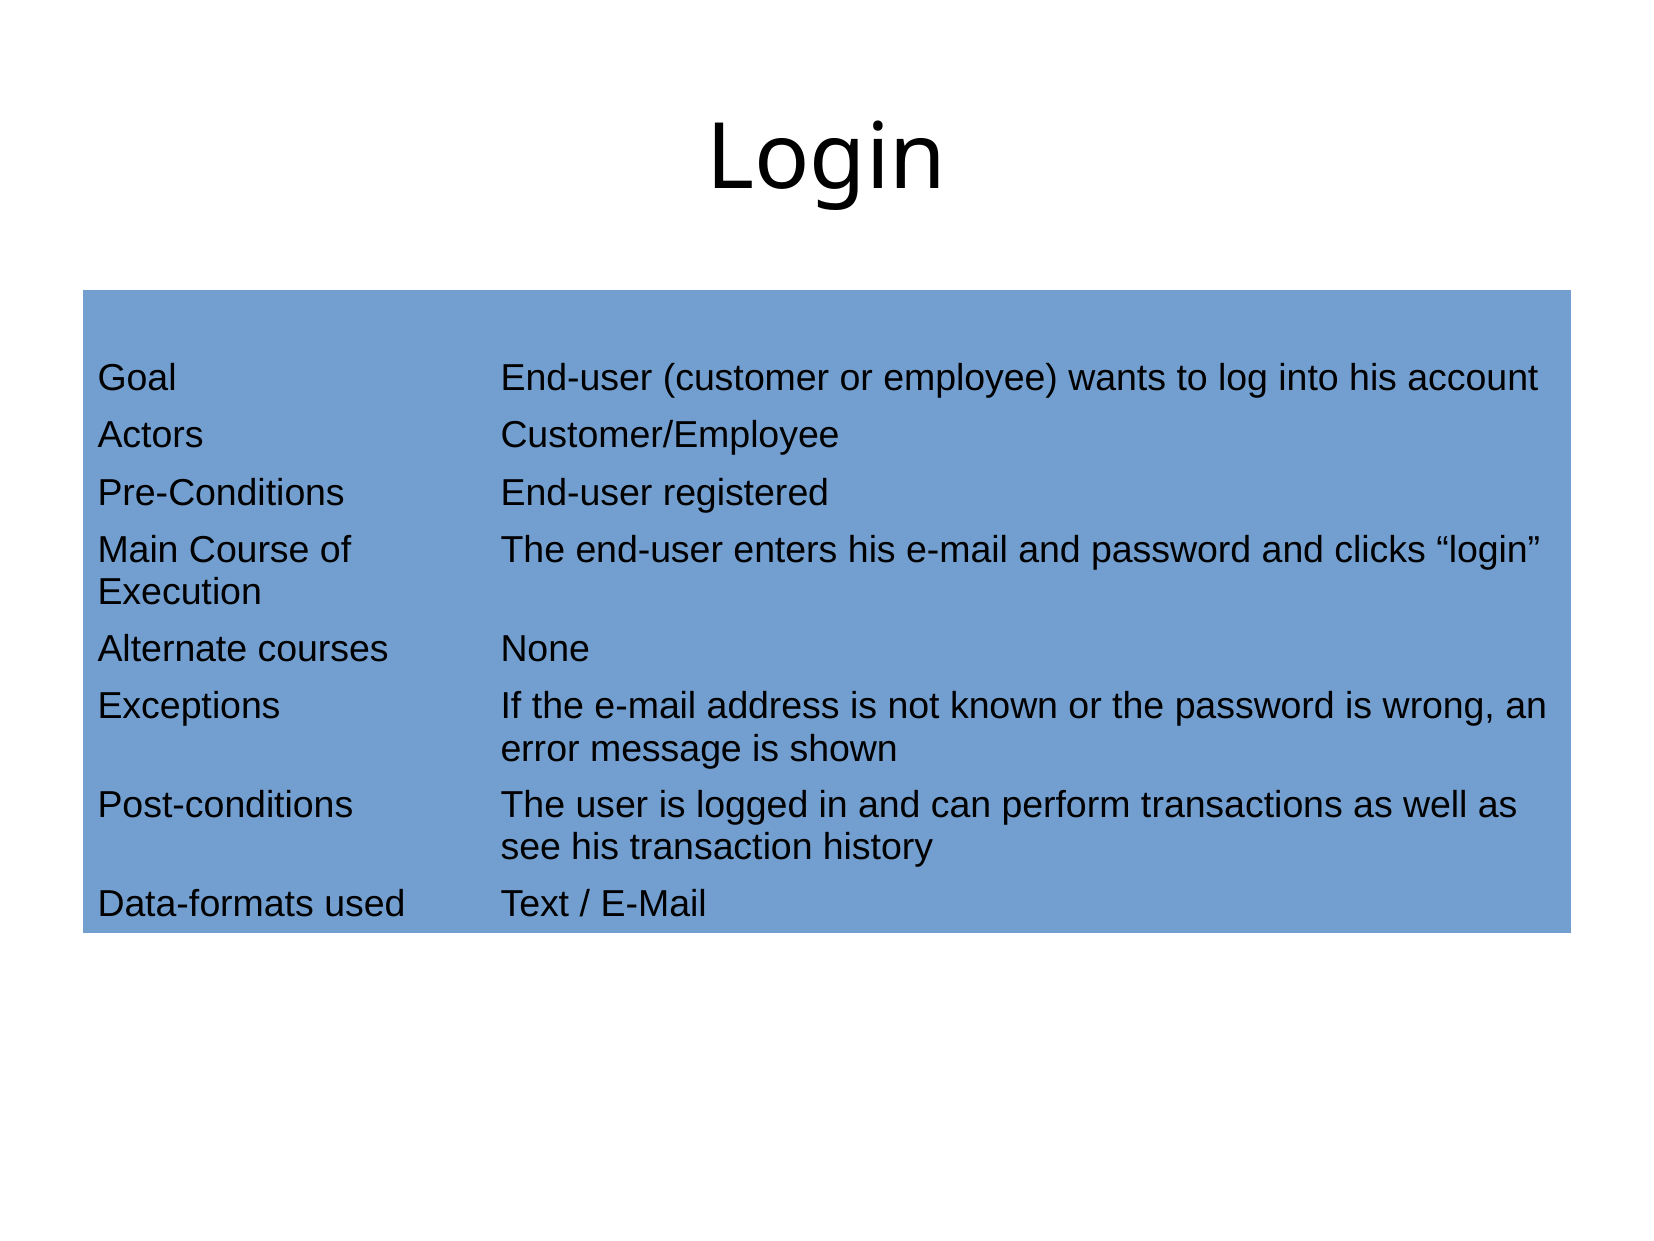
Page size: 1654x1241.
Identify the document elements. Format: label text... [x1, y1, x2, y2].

table_cell End-user registered [486, 464, 1571, 521]
table_header [486, 290, 1571, 349]
table_cell Post-conditions [83, 776, 486, 875]
table_header [83, 290, 486, 349]
table_cell Customer/Employee [486, 406, 1571, 464]
table_cell Pre-Conditions [83, 464, 486, 521]
table_cell Alternate courses [83, 620, 486, 678]
table_cell Goal [83, 349, 486, 406]
table_cell The end-user enters his e-mail and password and clicks “login” [486, 521, 1571, 620]
title Login [82, 49, 1571, 257]
table_cell Actors [83, 406, 486, 464]
table_cell If the e-mail address is not known or the password is wrong, an error message is shown [486, 678, 1571, 776]
table_cell Exceptions [83, 678, 486, 776]
table_cell The user is logged in and can perform transactions as well as see his transaction history [486, 776, 1571, 875]
table_cell Main Course of Execution [83, 521, 486, 620]
table_cell Text / E-Mail [486, 875, 1571, 933]
table_cell End-user (customer or employee) wants to log into his account [486, 349, 1571, 406]
table_cell None [486, 620, 1571, 678]
table_cell Data-formats used [83, 875, 486, 933]
